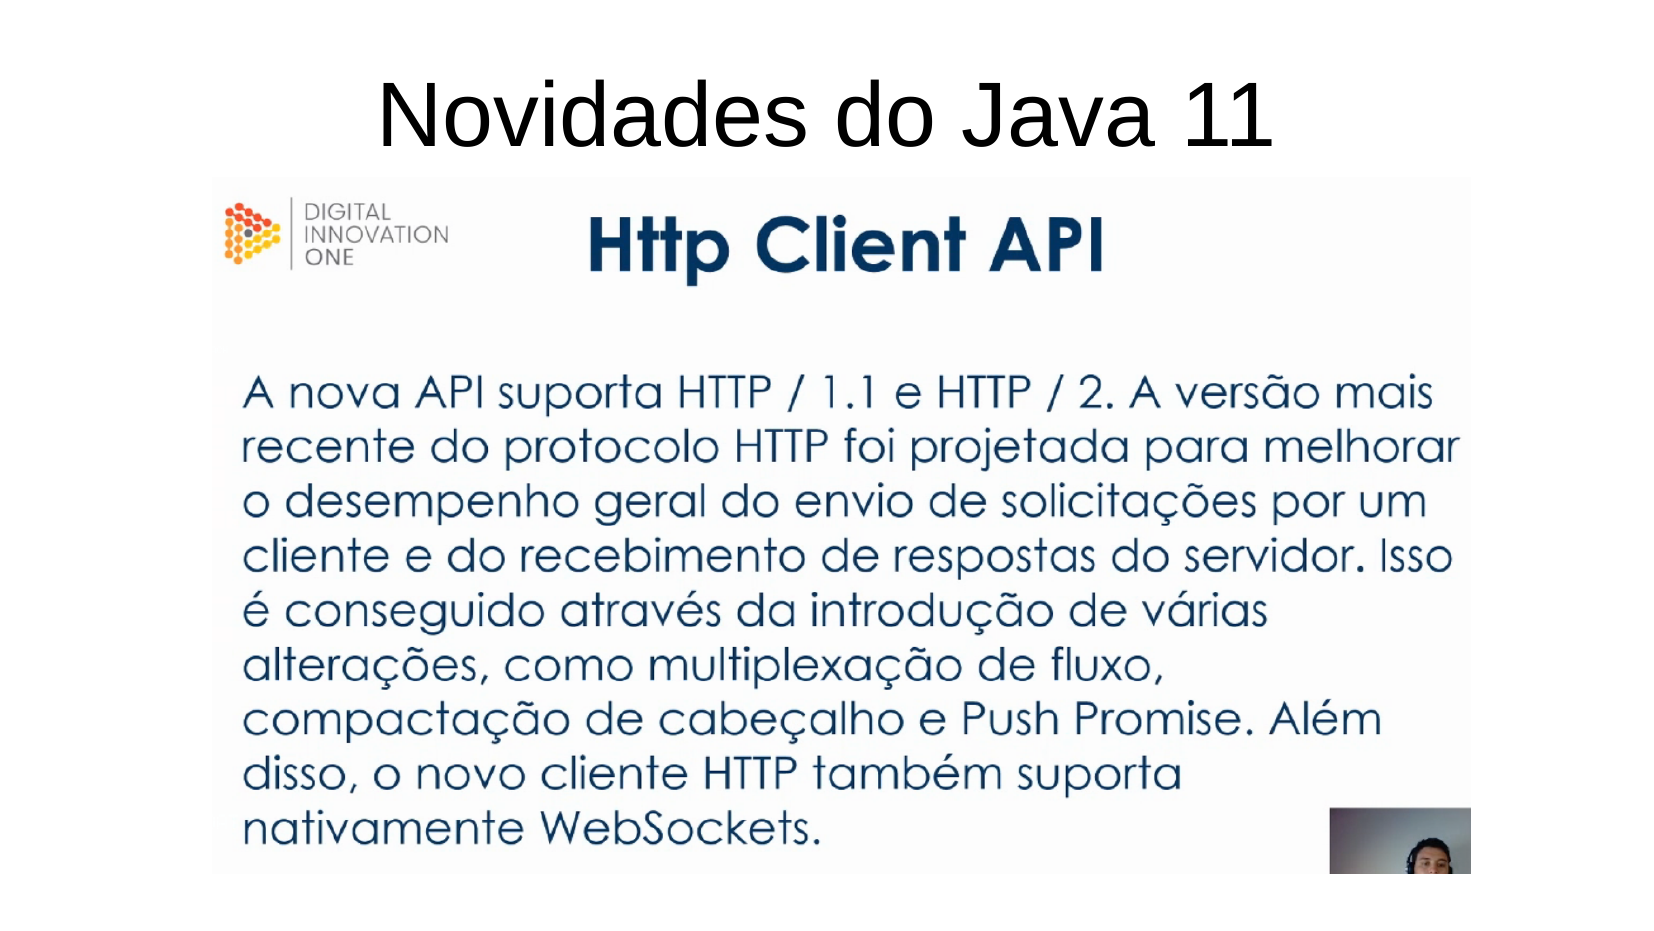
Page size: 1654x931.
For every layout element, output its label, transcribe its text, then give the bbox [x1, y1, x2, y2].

picture [212, 177, 1471, 874]
title Novidades do Java 11 [82, 37, 1571, 193]
